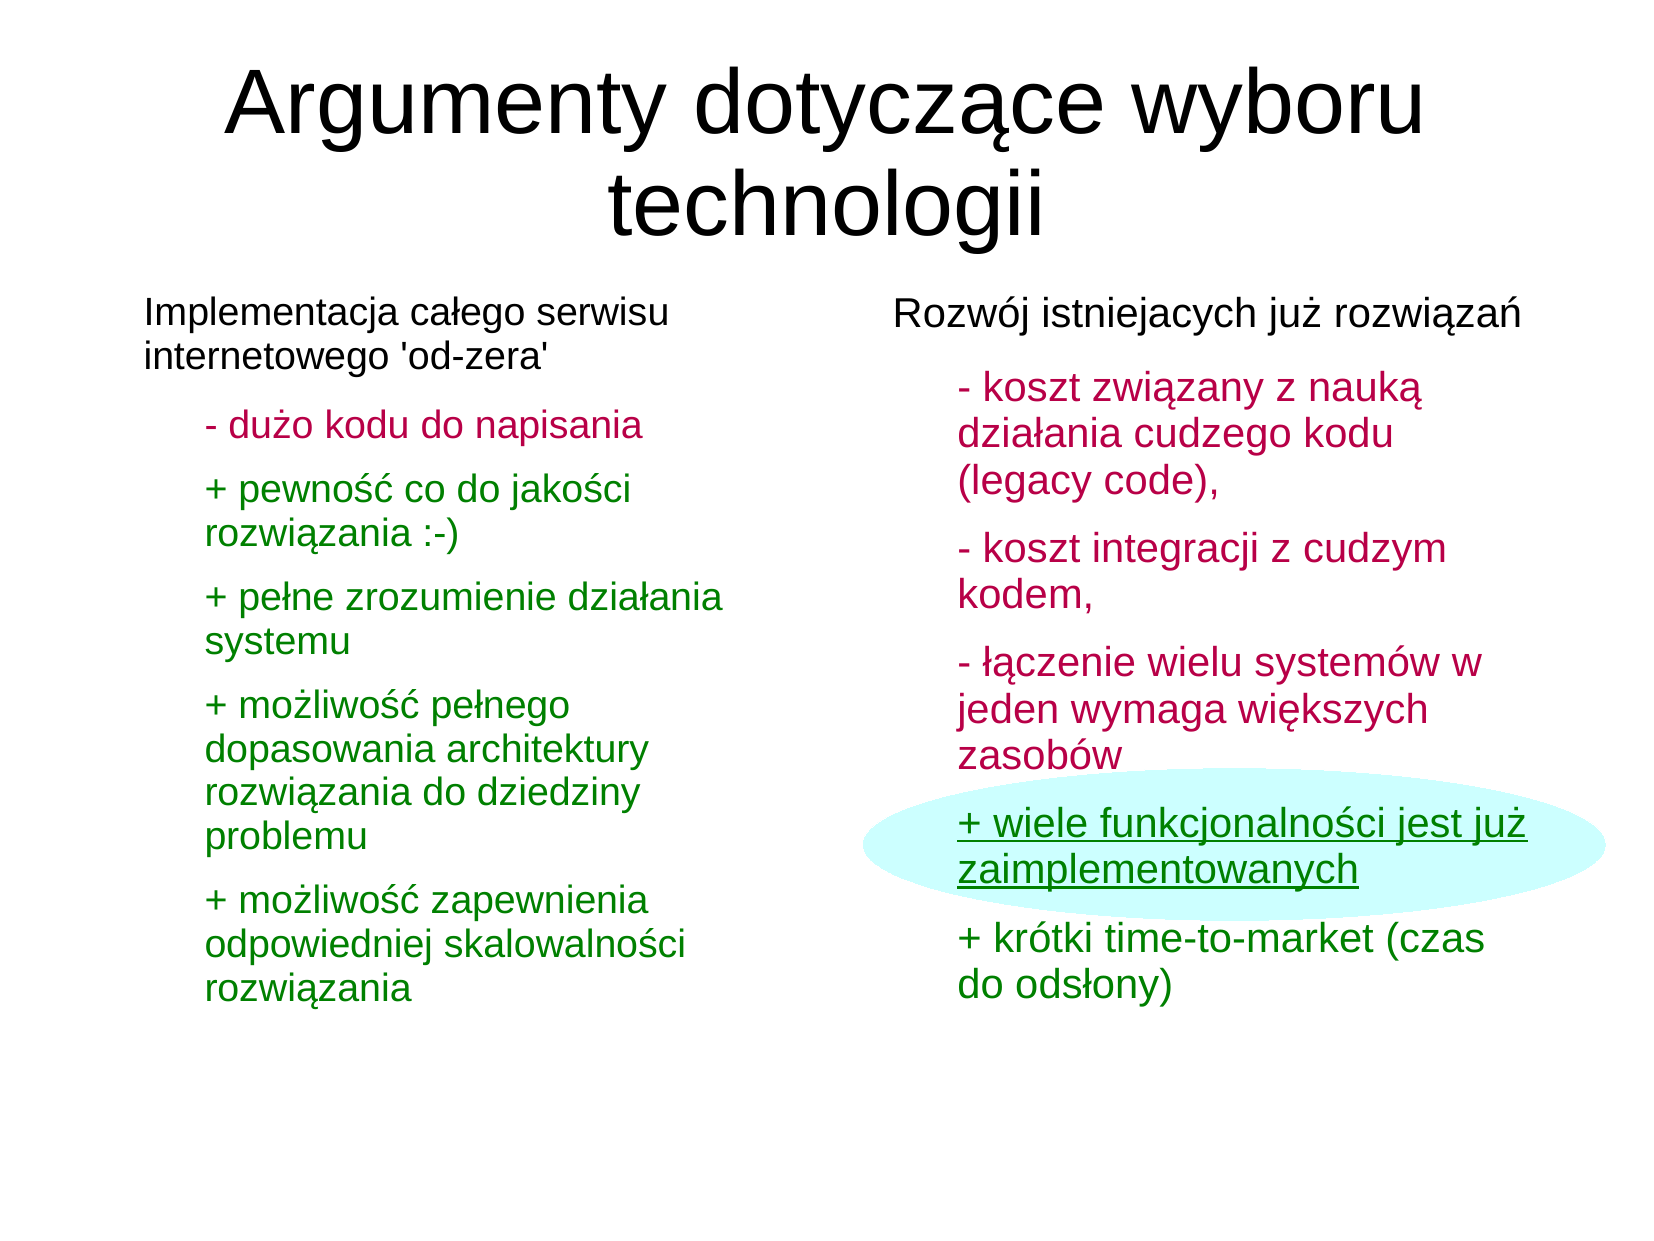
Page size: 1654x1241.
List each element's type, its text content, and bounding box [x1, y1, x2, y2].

list Rozwój istniejacych już rozwiązań - koszt związany z nauką działania cudzego kodu (legacy code), - koszt integracji z cudzym kodem, - łączenie wielu systemów w jeden wymaga większych zasobów + wiele funkcjonalności jest już zaimplementowanych + krótki time-to-market (czas do odsłony) [828, 290, 1539, 1010]
text_box [1539, 800, 1607, 889]
title Argumenty dotyczące wyboru technologii [82, 49, 1571, 257]
list Implementacja całego serwisu internetowego 'od-zera' - dużo kodu do napisania + pewność co do jakości rozwiązania :-) + pełne zrozumienie działania systemu + możliwość pełnego dopasowania architektury rozwiązania do dziedziny problemu + możliwość zapewnienia odpowiedniej skalowalności rozwiązania [82, 290, 793, 1010]
